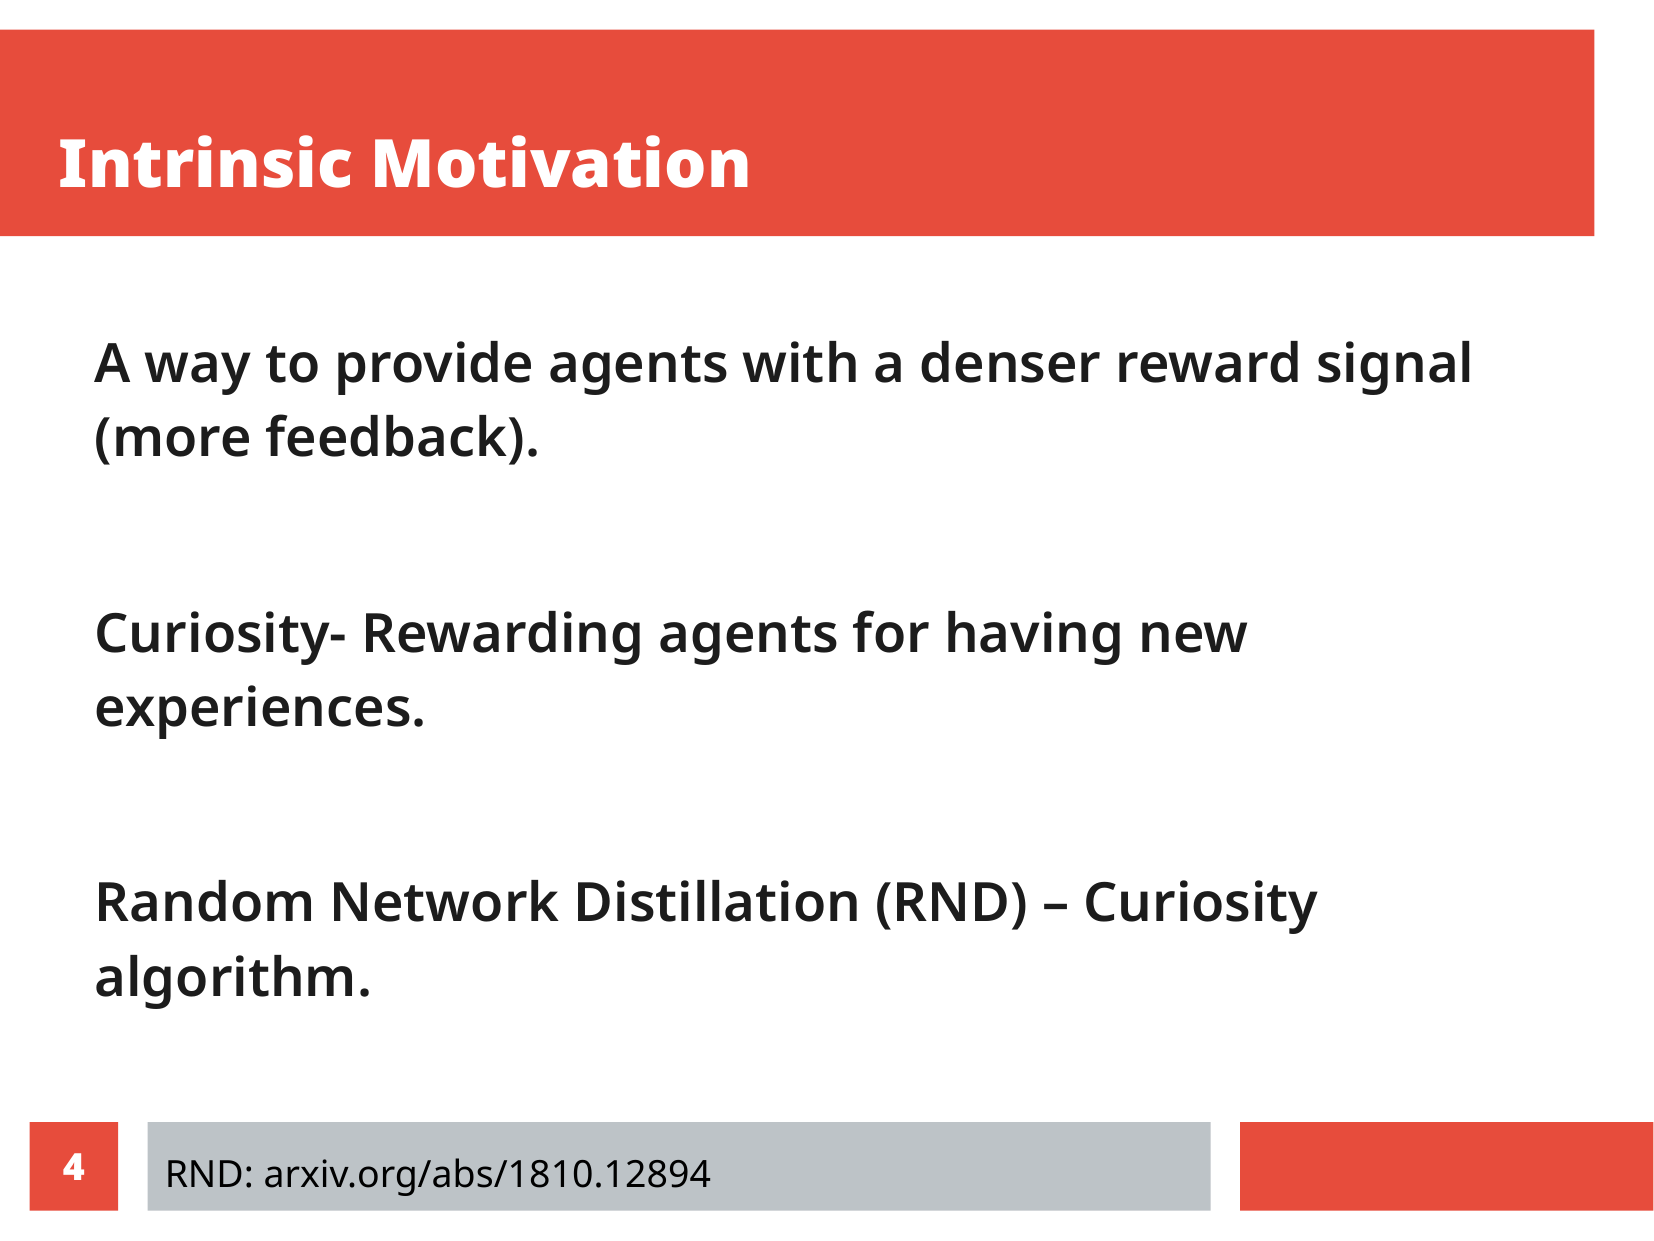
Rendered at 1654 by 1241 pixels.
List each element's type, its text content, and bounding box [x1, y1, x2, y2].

list A way to provide agents with a denser reward signal (more feedback). Curiosity- Rewarding agents for having new experiences. Random Network Distillation (RND) – Curiosity algorithm. [59, 324, 1565, 1093]
text_box RND: arxiv.org/abs/1810.12894 [150, 1140, 1246, 1199]
title Intrinsic Motivation [59, 59, 1595, 207]
